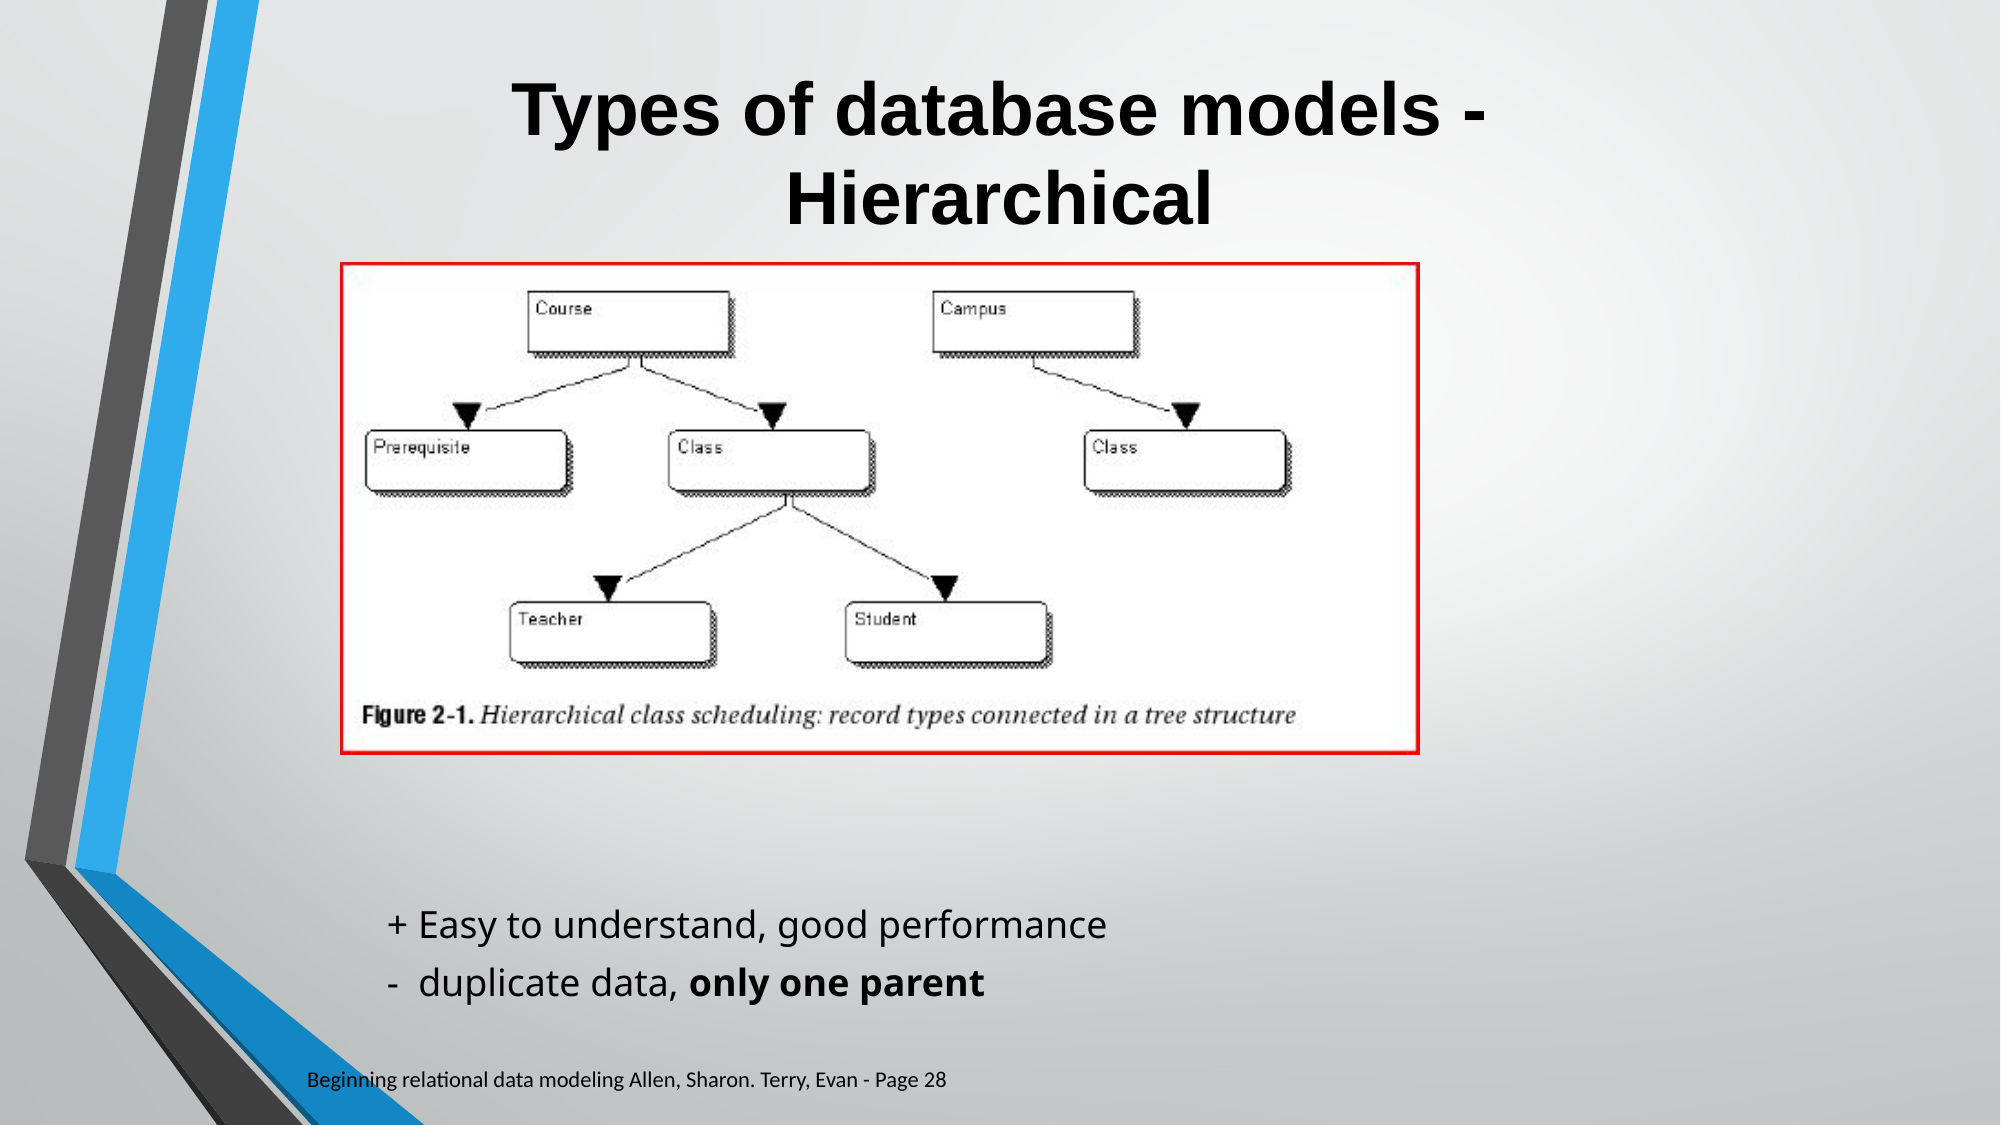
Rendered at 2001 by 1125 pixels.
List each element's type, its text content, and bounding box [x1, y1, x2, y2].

text_box Beginning relational data modeling Allen, Sharon. Terry, Evan - Page 28 [292, 1050, 1356, 1125]
title Types of database models - Hierarchical [324, 45, 1675, 233]
picture [340, 262, 1420, 755]
list + Easy to understand, good performance - duplicate data, only one parent [324, 262, 1675, 1078]
